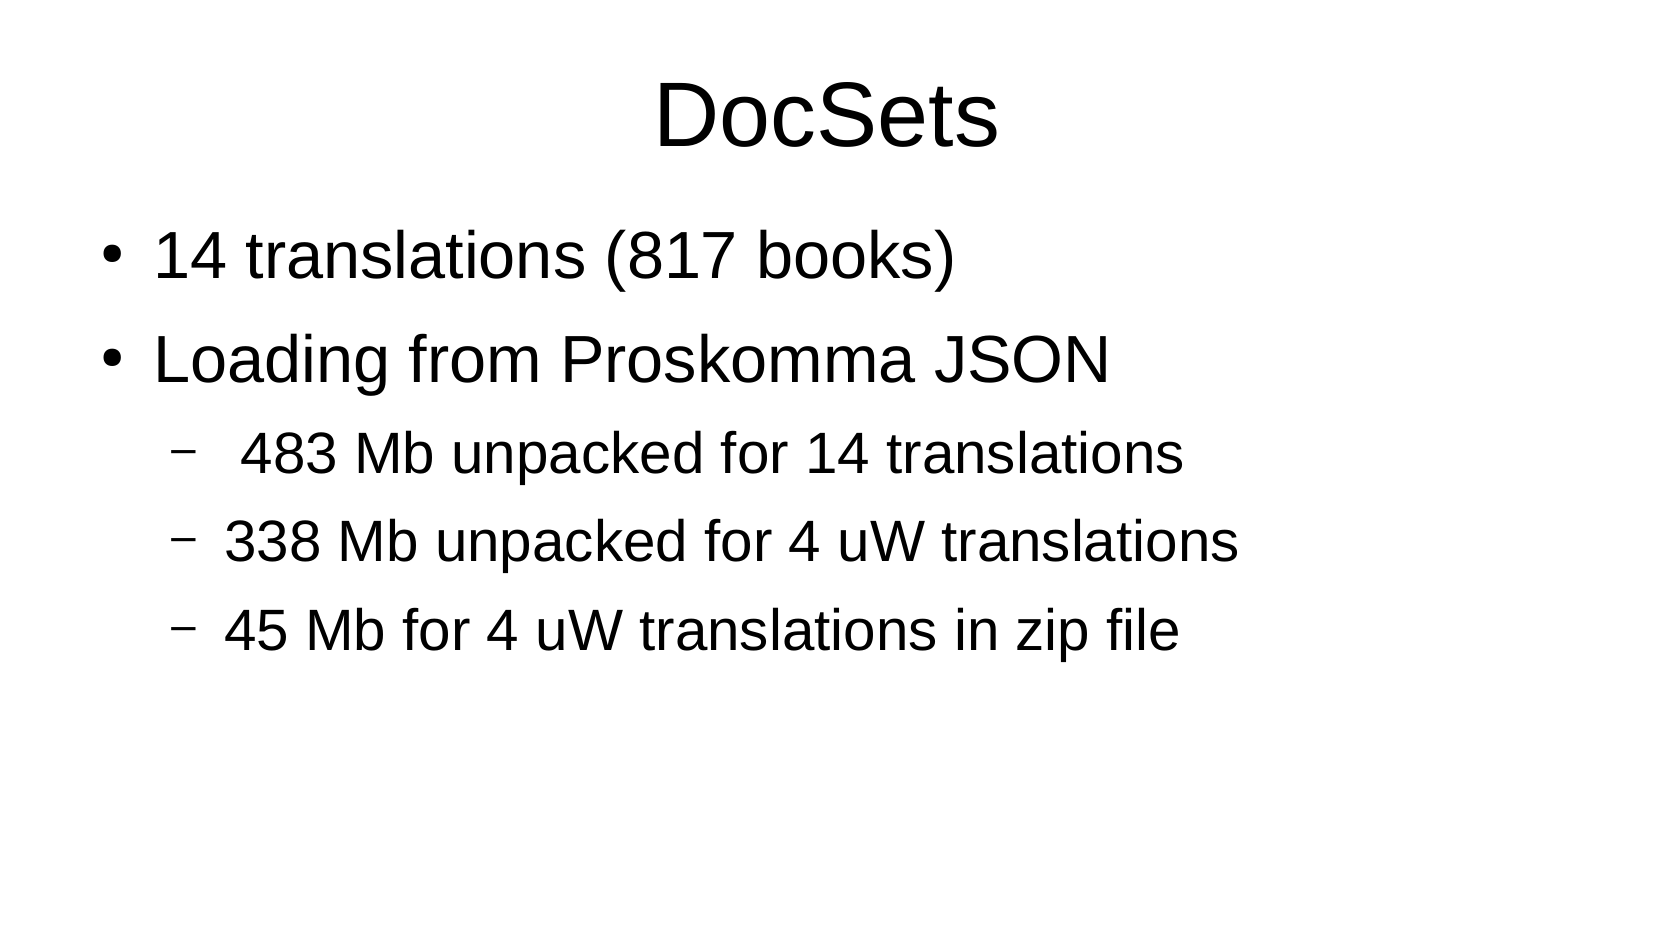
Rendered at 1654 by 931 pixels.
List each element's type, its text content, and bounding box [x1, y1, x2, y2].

title DocSets [82, 37, 1571, 193]
list 14 translations (817 books) Loading from Proskomma JSON 483 Mb unpacked for 14 translations 338 Mb unpacked for 4 uW translations 45 Mb for 4 uW translations in zip file [82, 217, 1571, 758]
